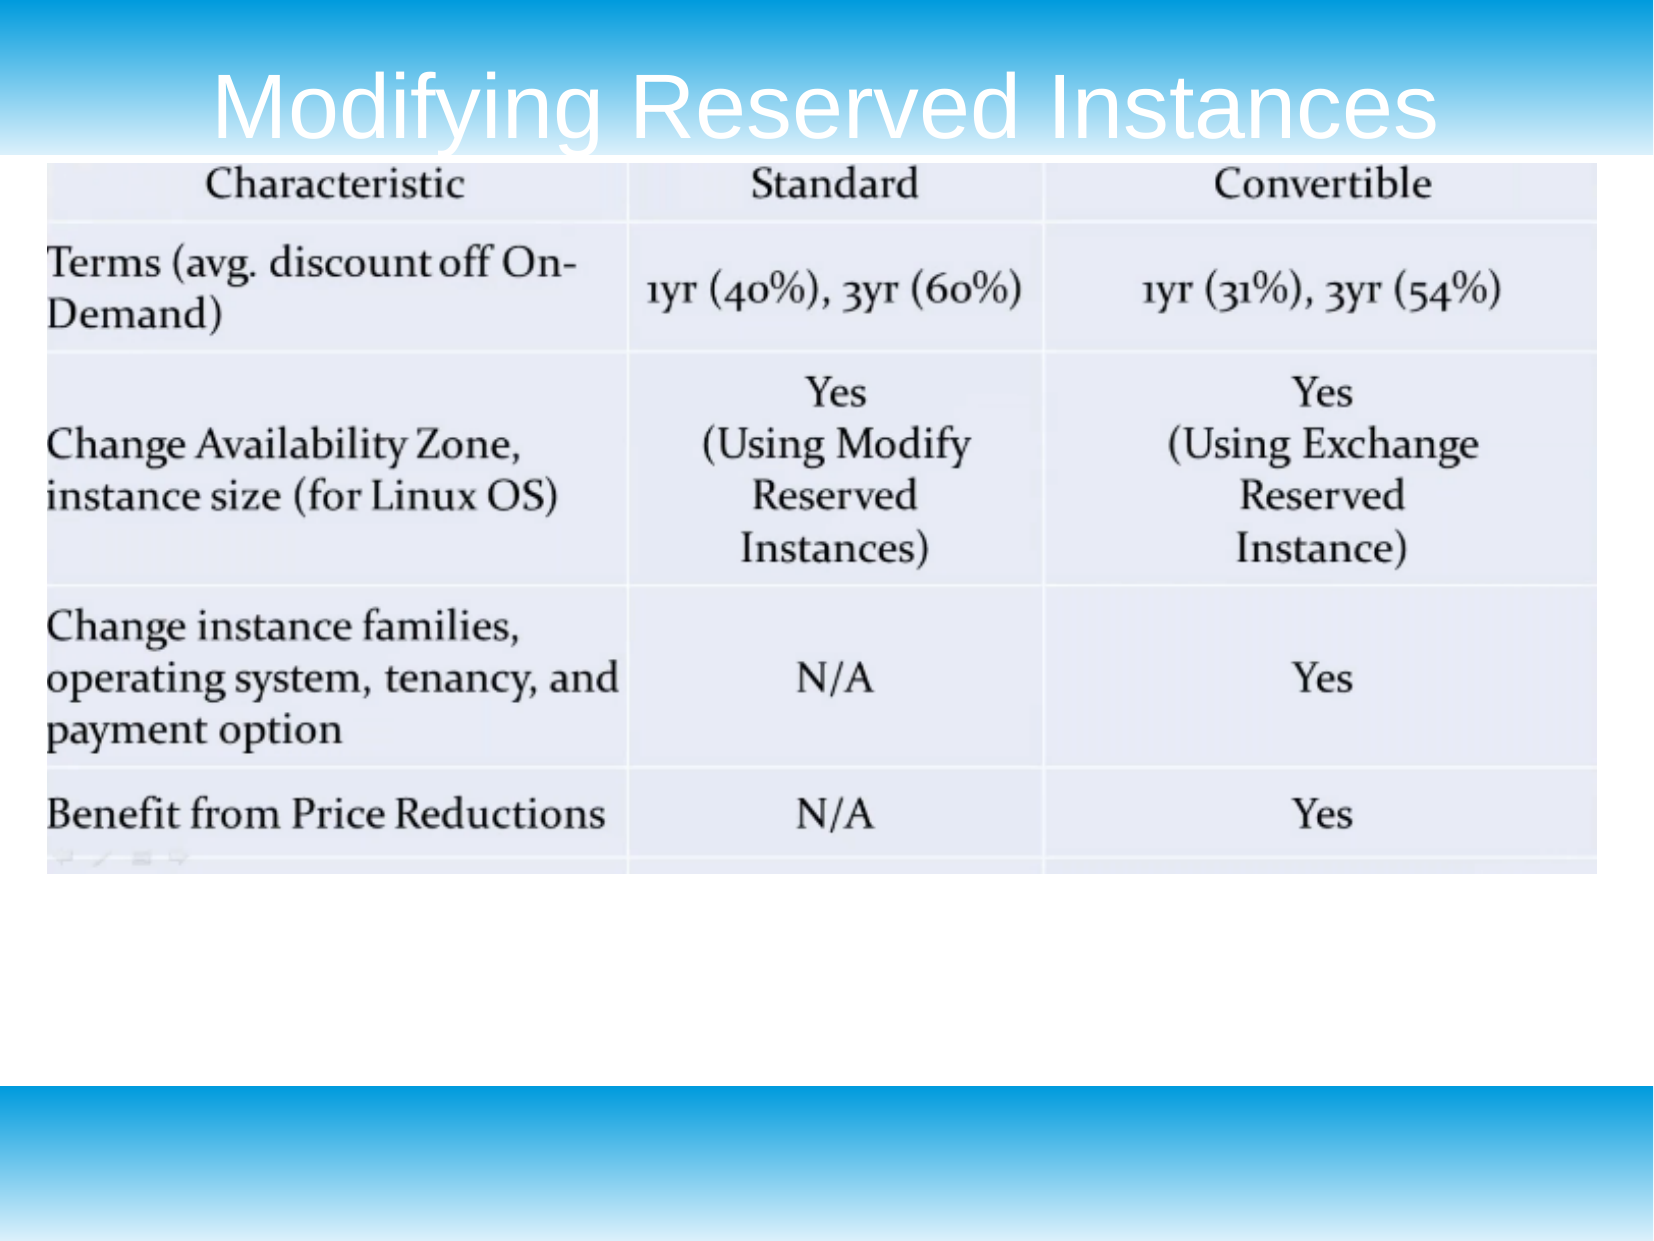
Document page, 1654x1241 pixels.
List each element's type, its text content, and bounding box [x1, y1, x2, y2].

picture [47, 163, 1597, 875]
title Modifying Reserved Instances [82, 49, 1571, 155]
